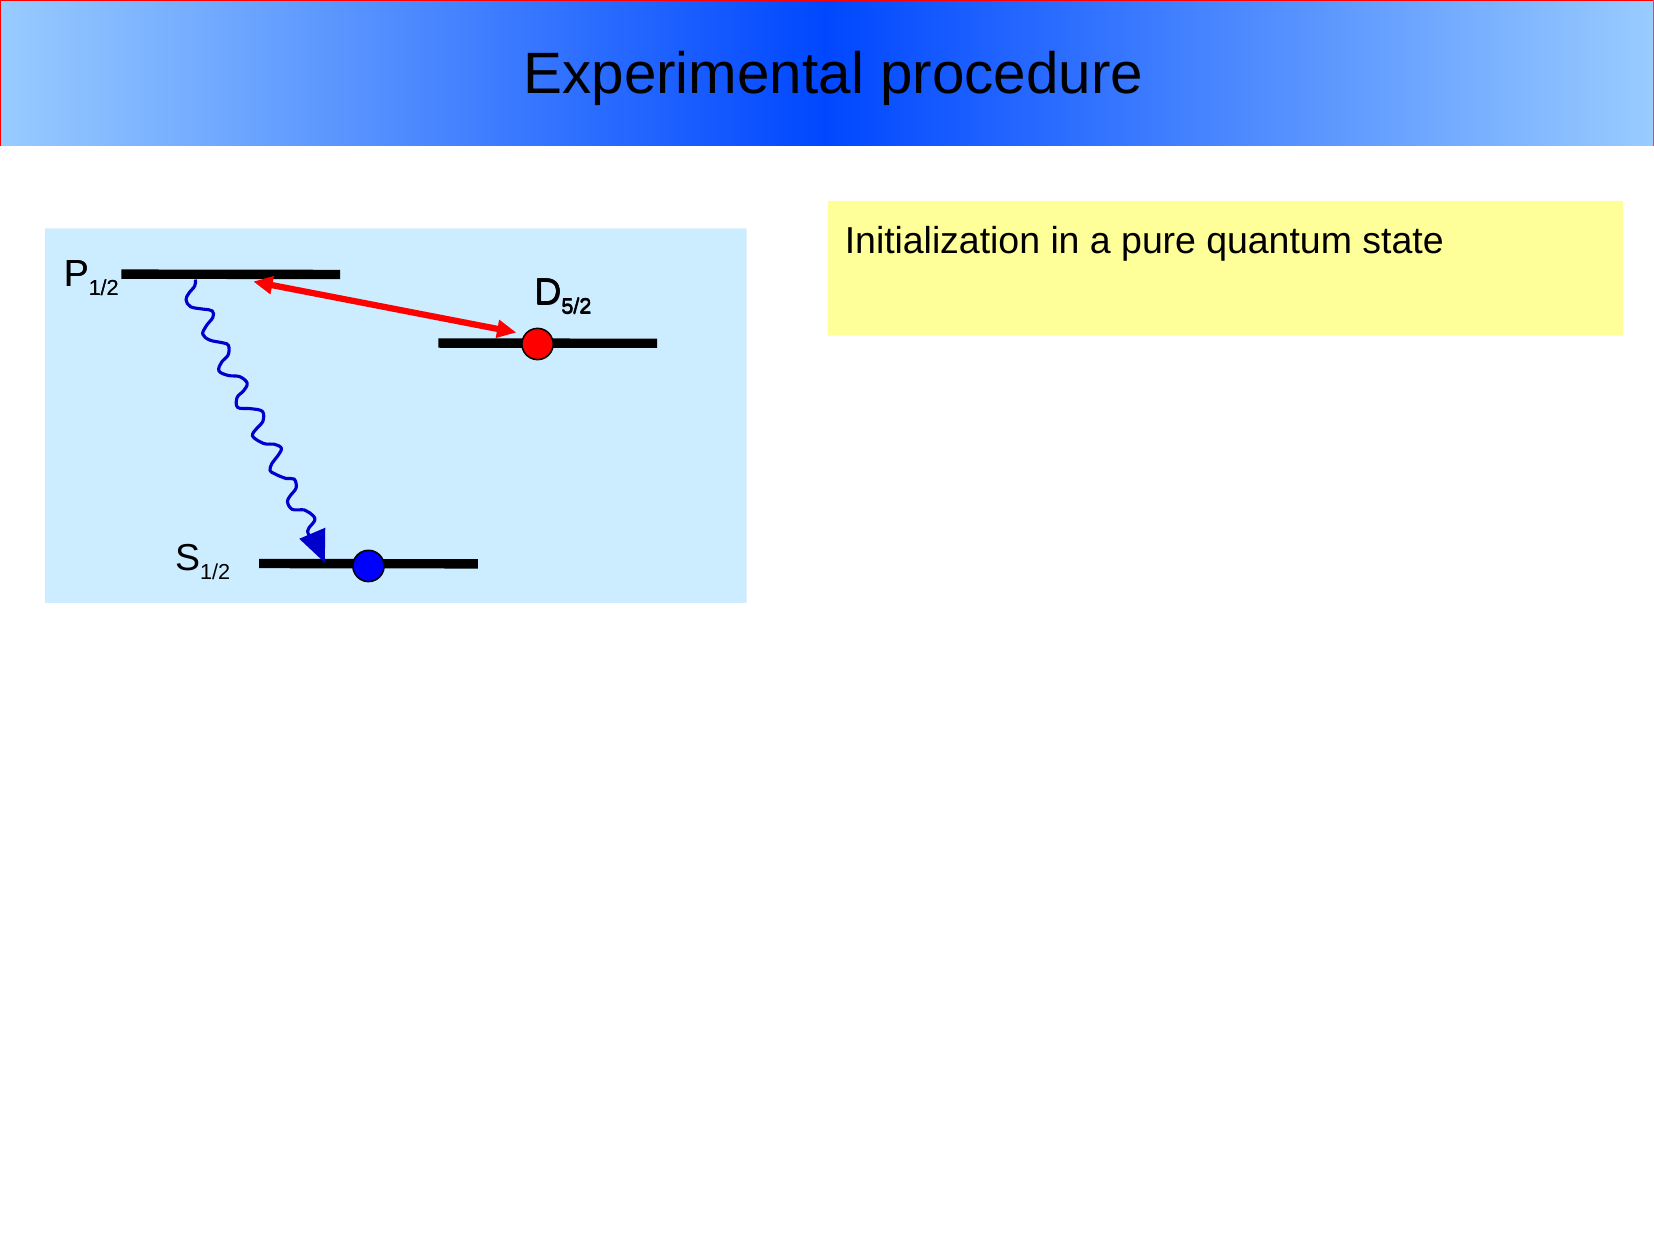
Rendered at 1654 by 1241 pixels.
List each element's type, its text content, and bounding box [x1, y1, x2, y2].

text_box P1/2 [49, 244, 134, 308]
text_box S1/2 [160, 528, 246, 593]
text_box [827, 200, 1624, 336]
text_box [0, 0, 1654, 146]
text_box [45, 228, 747, 603]
text_box Experimental procedure [509, 33, 1159, 121]
text_box Initialization in a pure quantum state [830, 212, 1571, 312]
text_box D5/2 [519, 263, 607, 328]
